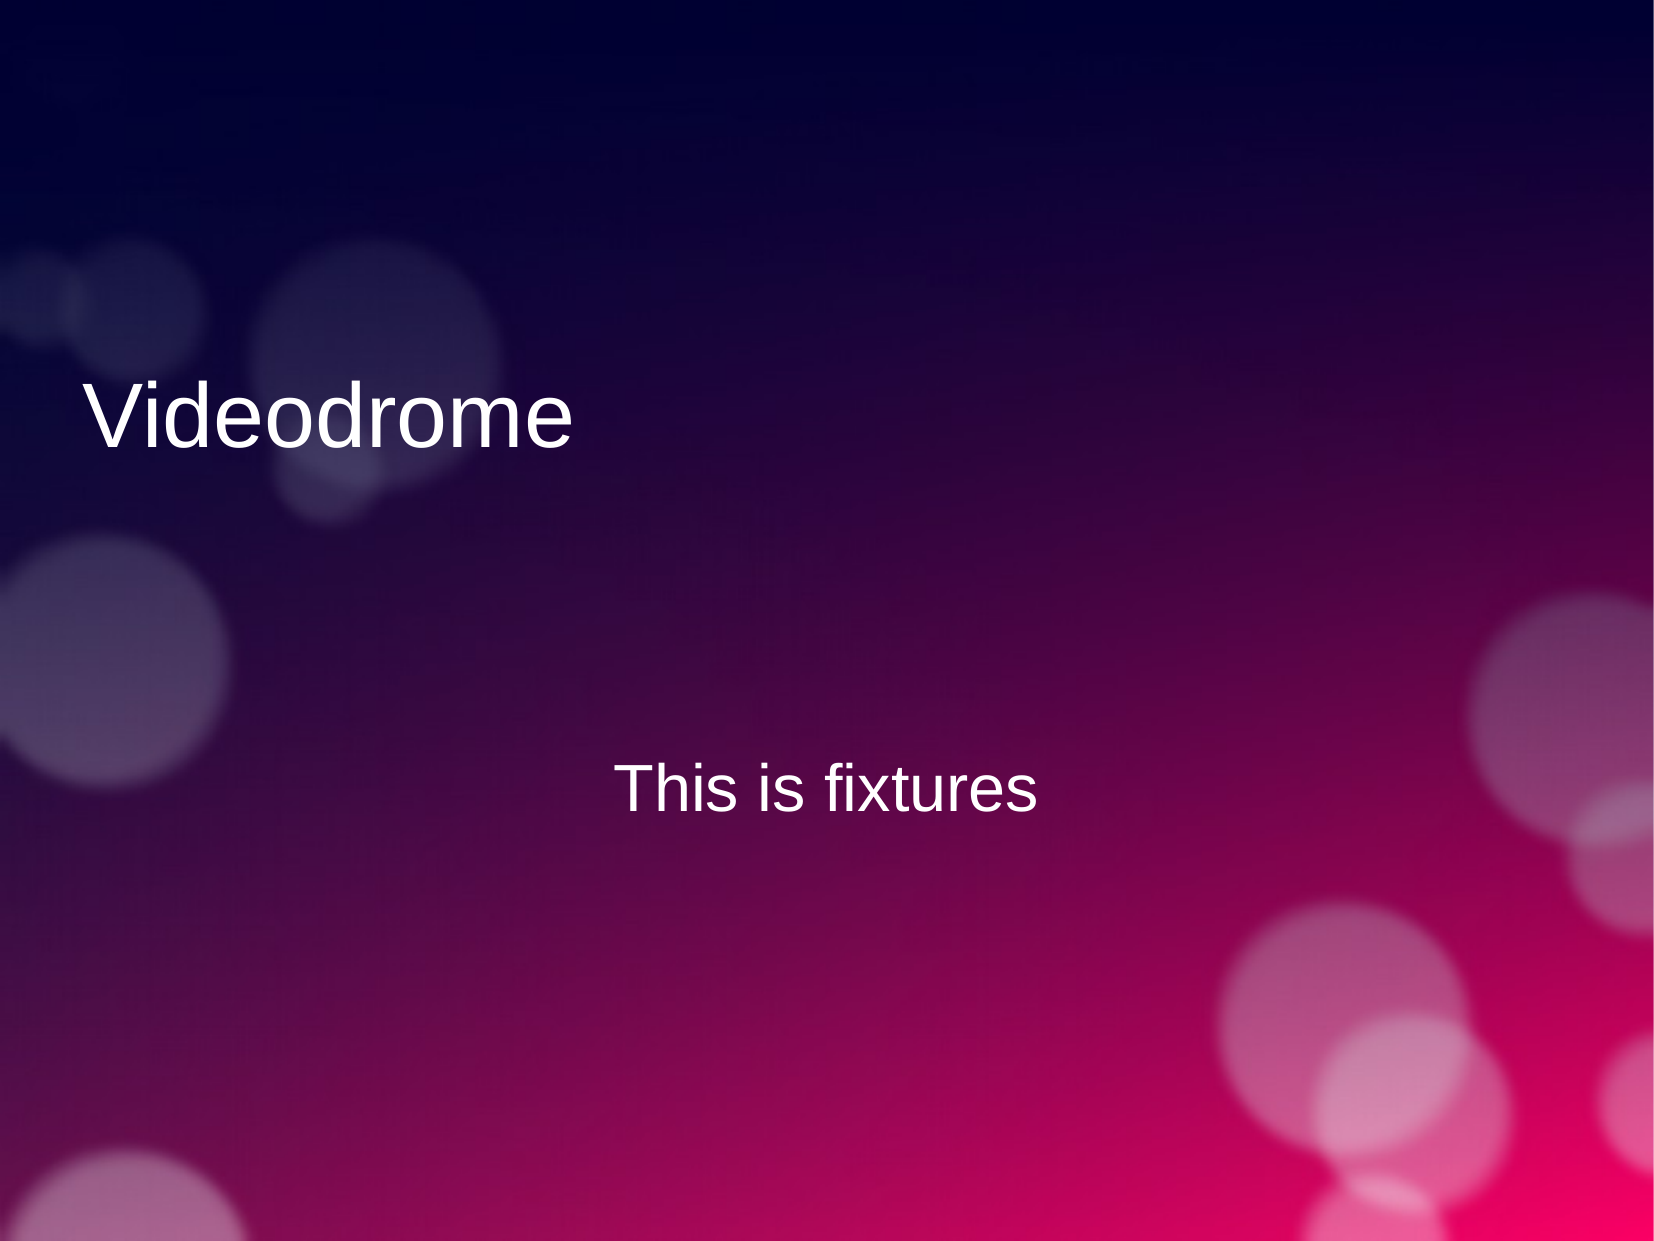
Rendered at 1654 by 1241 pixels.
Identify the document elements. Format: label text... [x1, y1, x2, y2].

picture [0, 0, 1654, 1241]
title Videodrome [82, 312, 1571, 520]
subtitle This is fixtures [82, 566, 1571, 1010]
